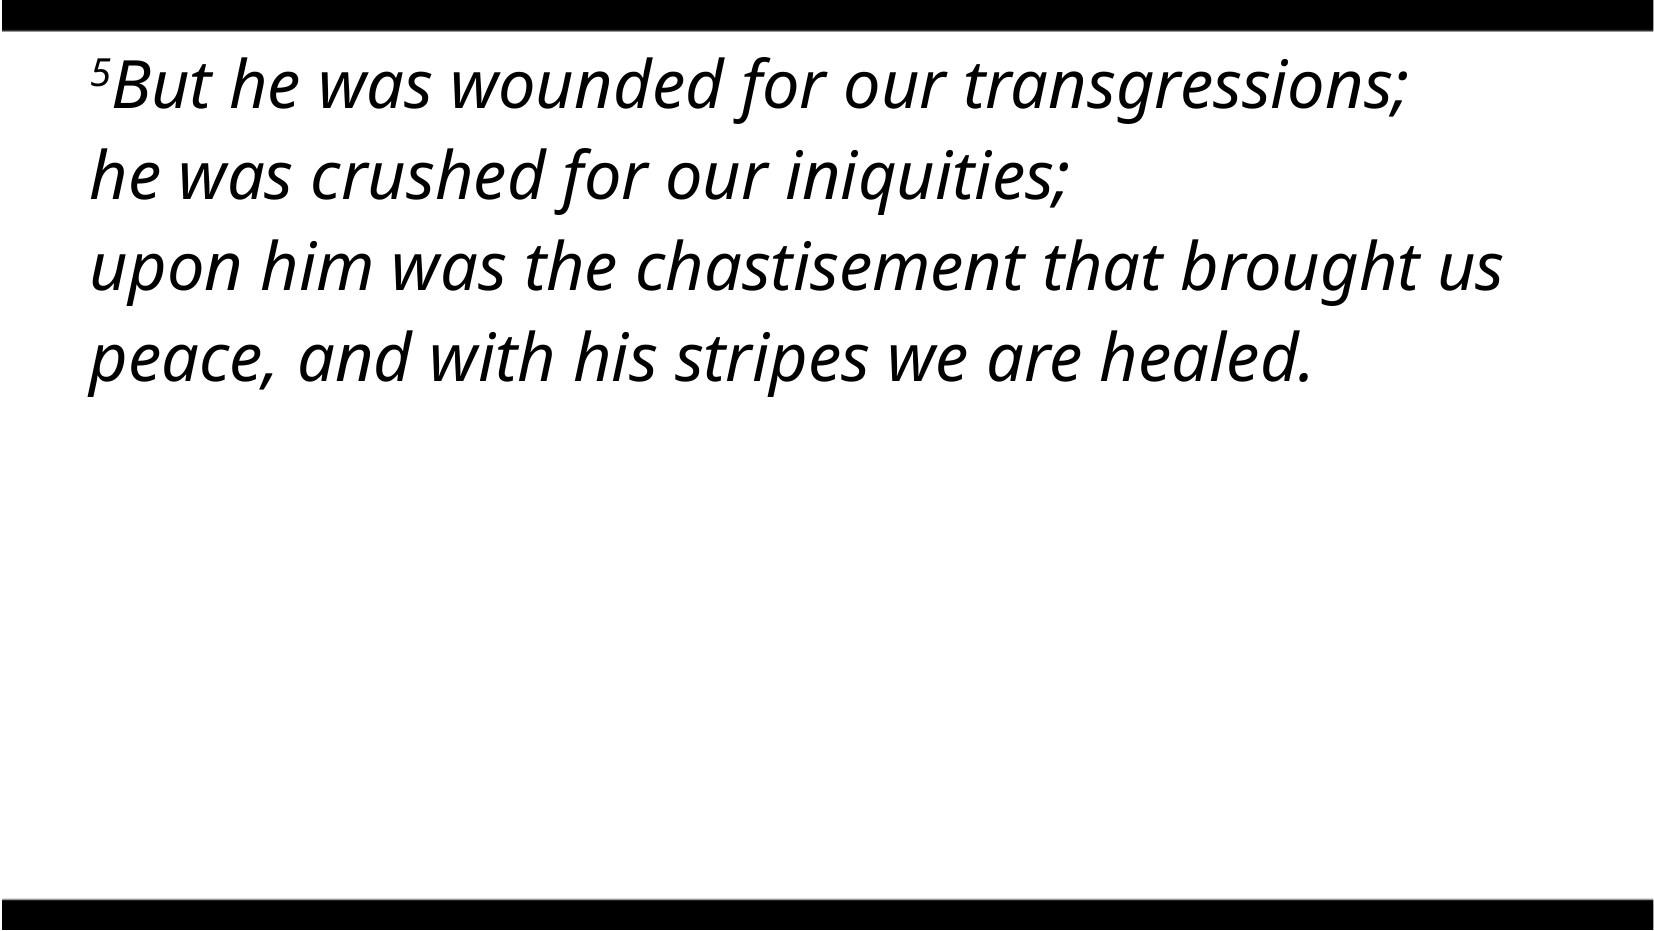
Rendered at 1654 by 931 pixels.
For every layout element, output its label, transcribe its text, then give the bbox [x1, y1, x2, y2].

text_box 5But he was wounded for our transgressions; he was crushed for our iniquities; upon him was the chastisement that brought us peace, and with his stripes we are healed. [75, 30, 1591, 421]
picture [2, 0, 1654, 930]
